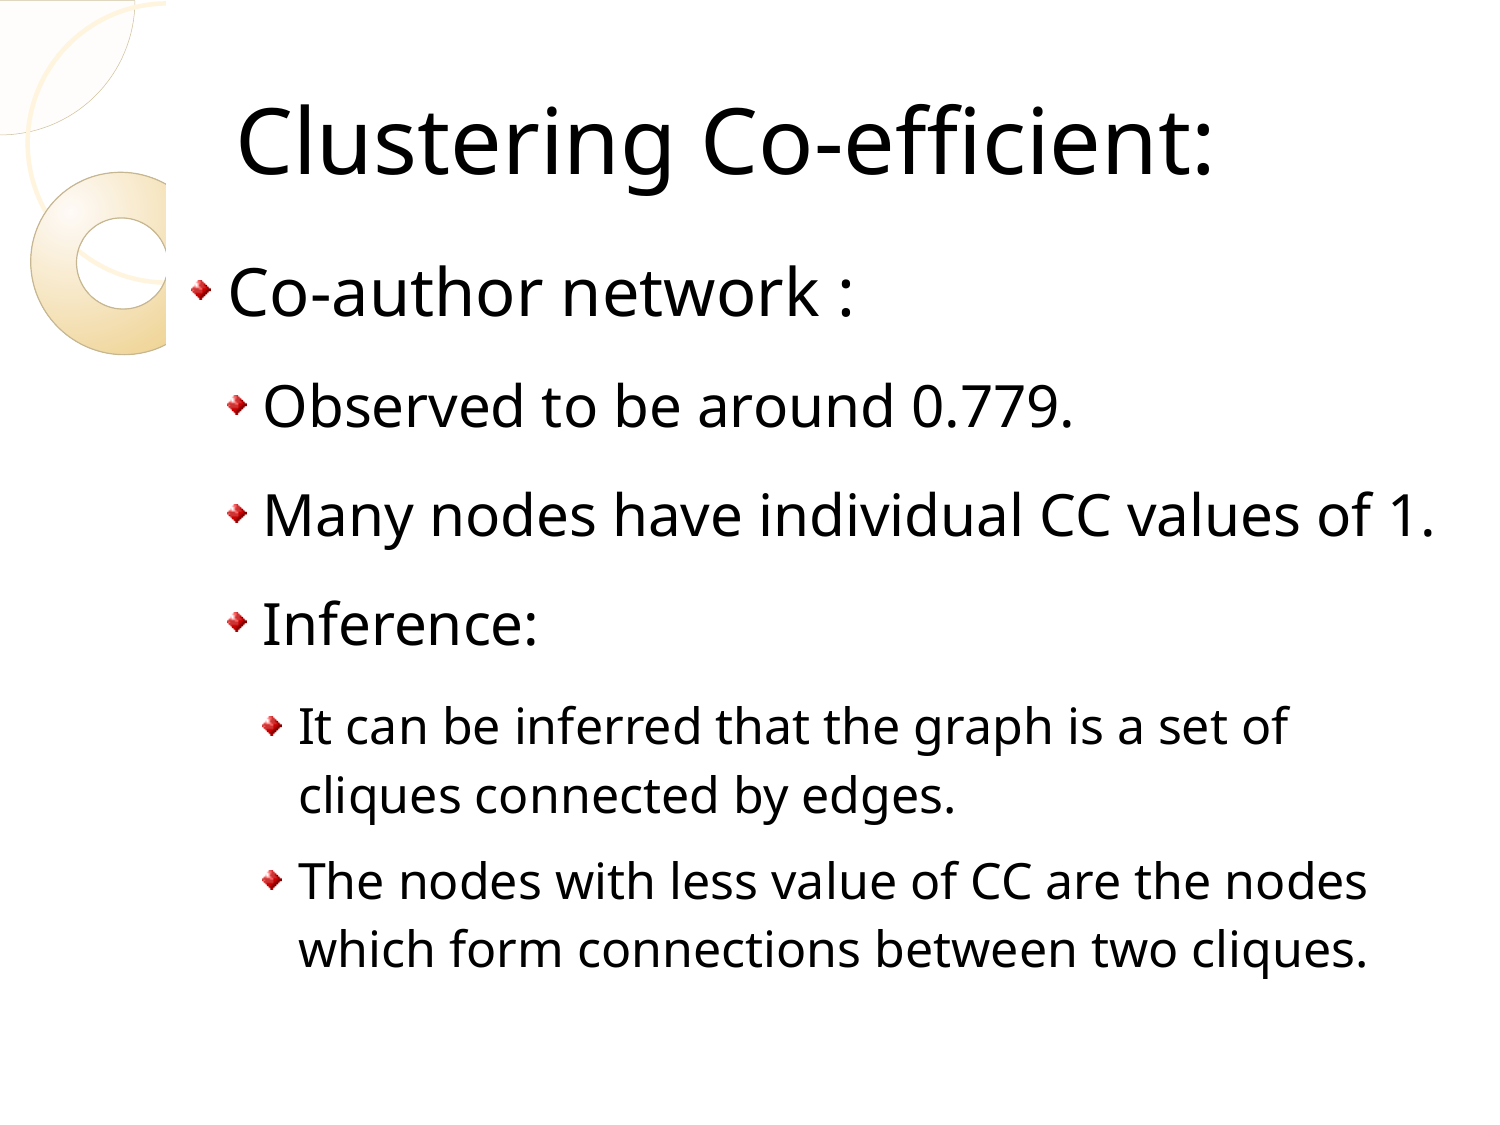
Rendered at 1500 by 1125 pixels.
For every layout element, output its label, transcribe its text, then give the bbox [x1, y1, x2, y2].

title Clustering Co-efficient: [235, 52, 1466, 226]
list Co-author network : Observed to be around 0.779. Many nodes have individual CC values of 1. Inference: It can be inferred that the graph is a set of cliques connected by edges. The nodes with less value of CC are the nodes which form connections between two cliques. [177, 237, 1466, 1063]
